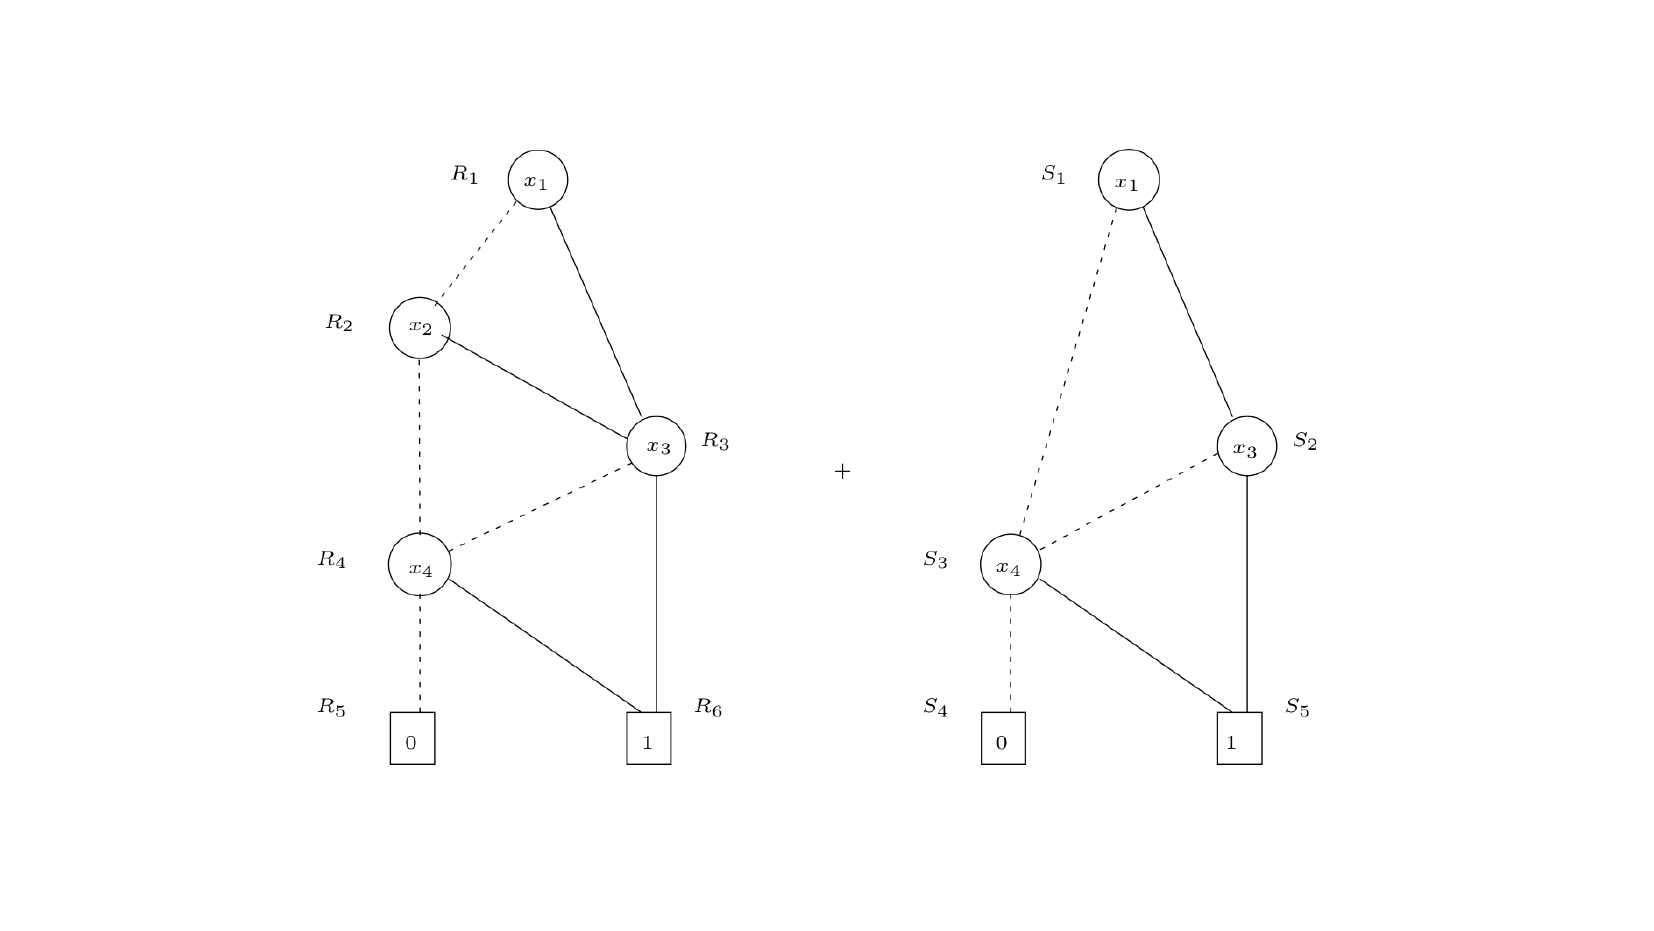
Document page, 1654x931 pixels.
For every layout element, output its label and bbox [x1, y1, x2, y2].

picture [259, 129, 1358, 795]
